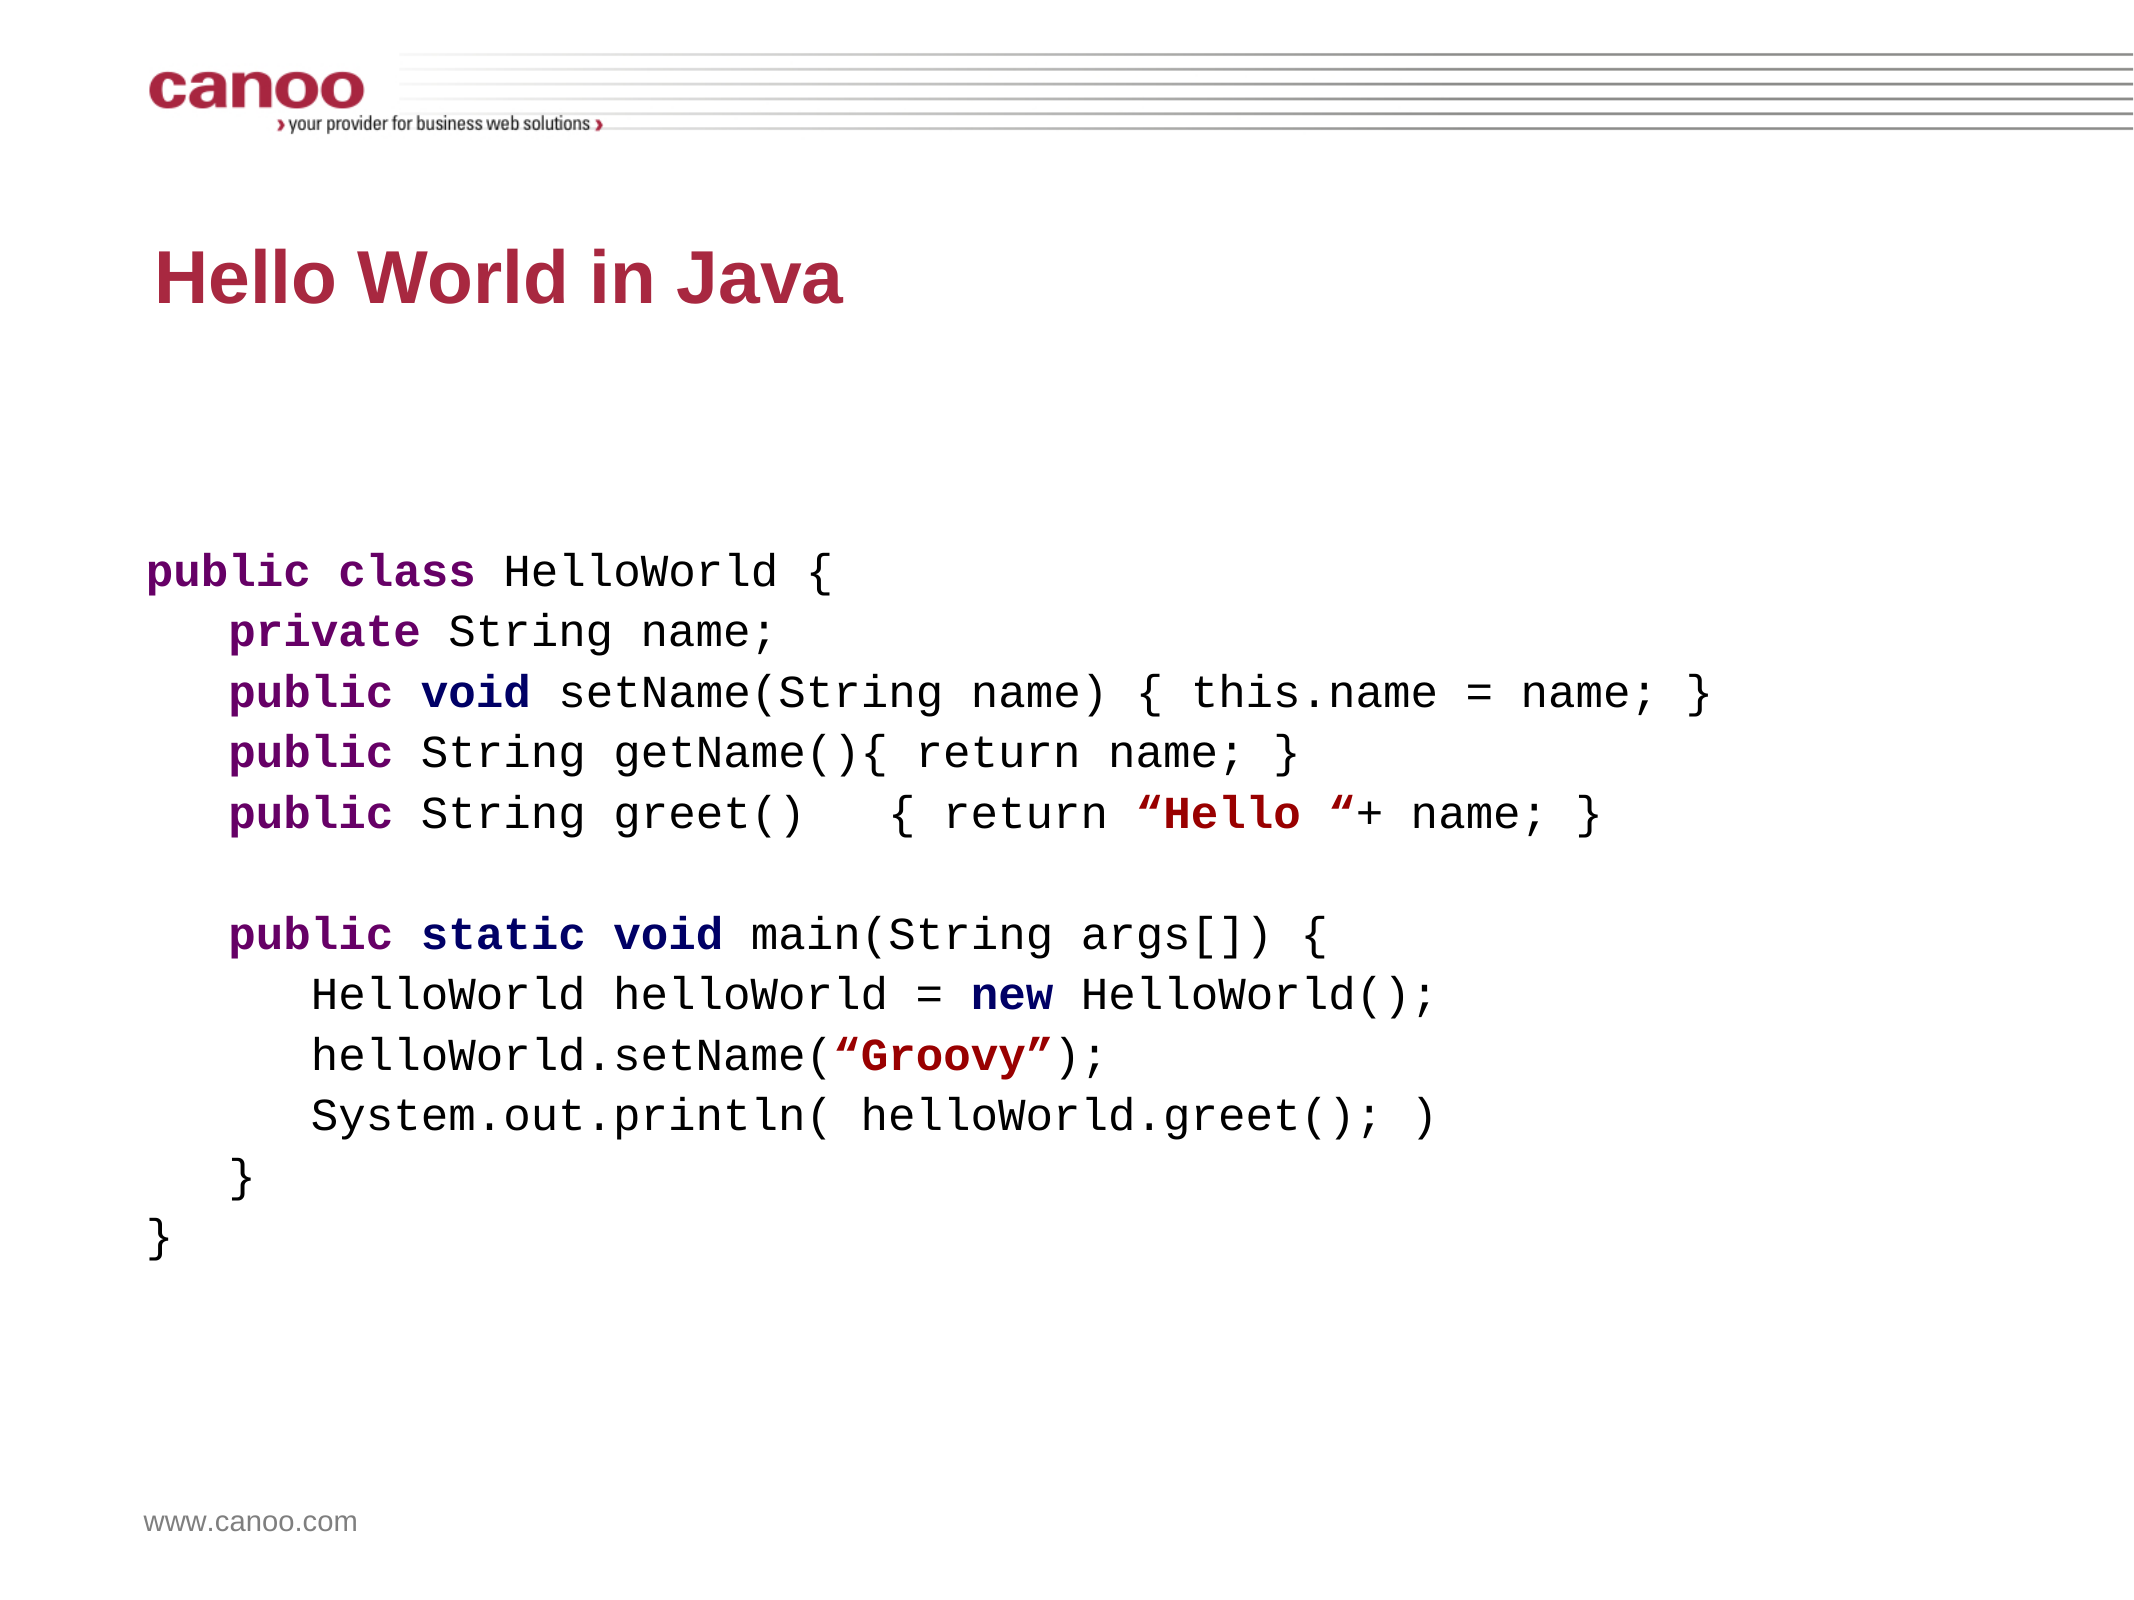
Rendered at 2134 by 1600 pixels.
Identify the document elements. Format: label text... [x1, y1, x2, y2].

subtitle public class HelloWorld { private String name; public void setName(String name) { this.name = name; } public String getName(){ return name; } public String greet() { return “Hello “+ name; } public static void main(String args[]) { HelloWorld helloWorld = new HelloWorld(); helloWorld.setName(“Groovy”); System.out.println( helloWorld.greet(); ) } } [145, 391, 1959, 1404]
title Hello World in Java [145, 220, 1961, 328]
picture [0, 21, 2134, 188]
